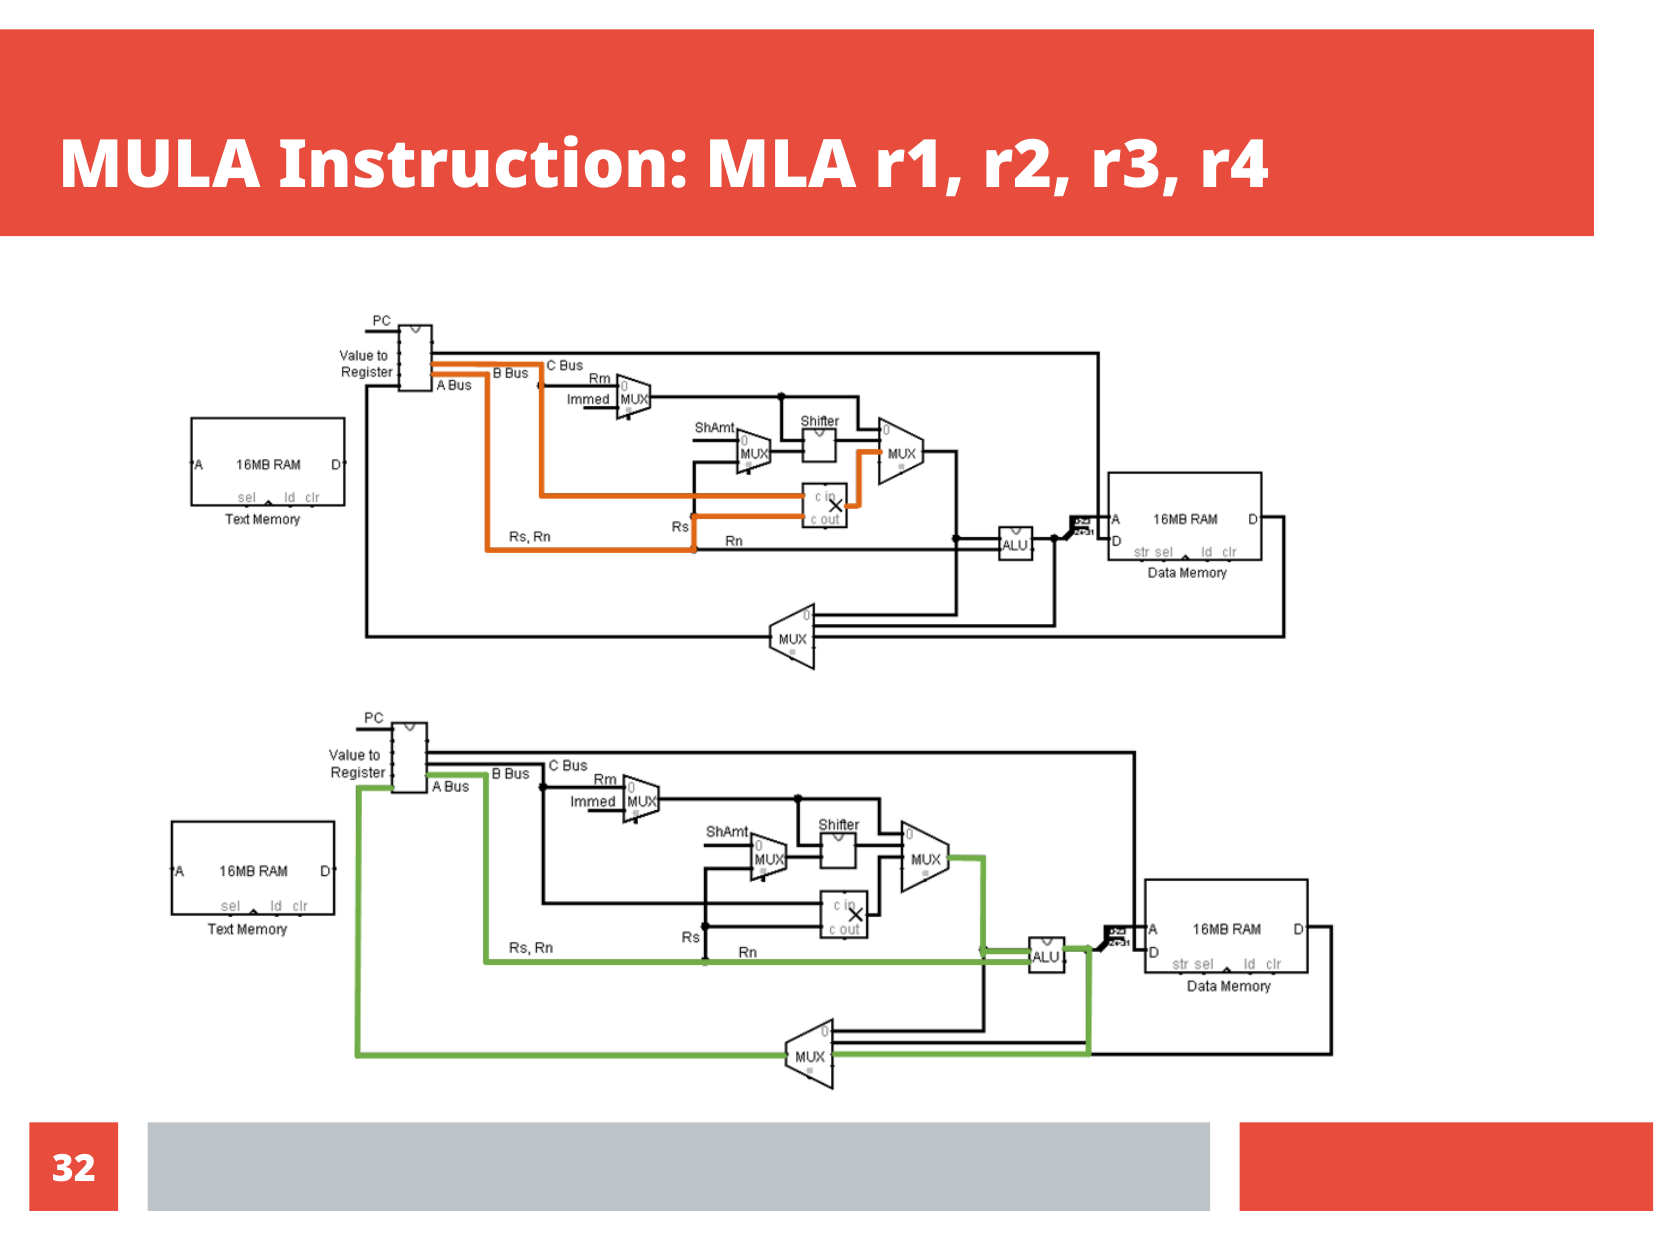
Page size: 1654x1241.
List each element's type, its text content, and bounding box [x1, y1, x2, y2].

title MULA Instruction: MLA r1, r2, r3, r4 [58, 59, 1594, 207]
picture [185, 301, 1291, 676]
picture [165, 697, 1339, 1096]
